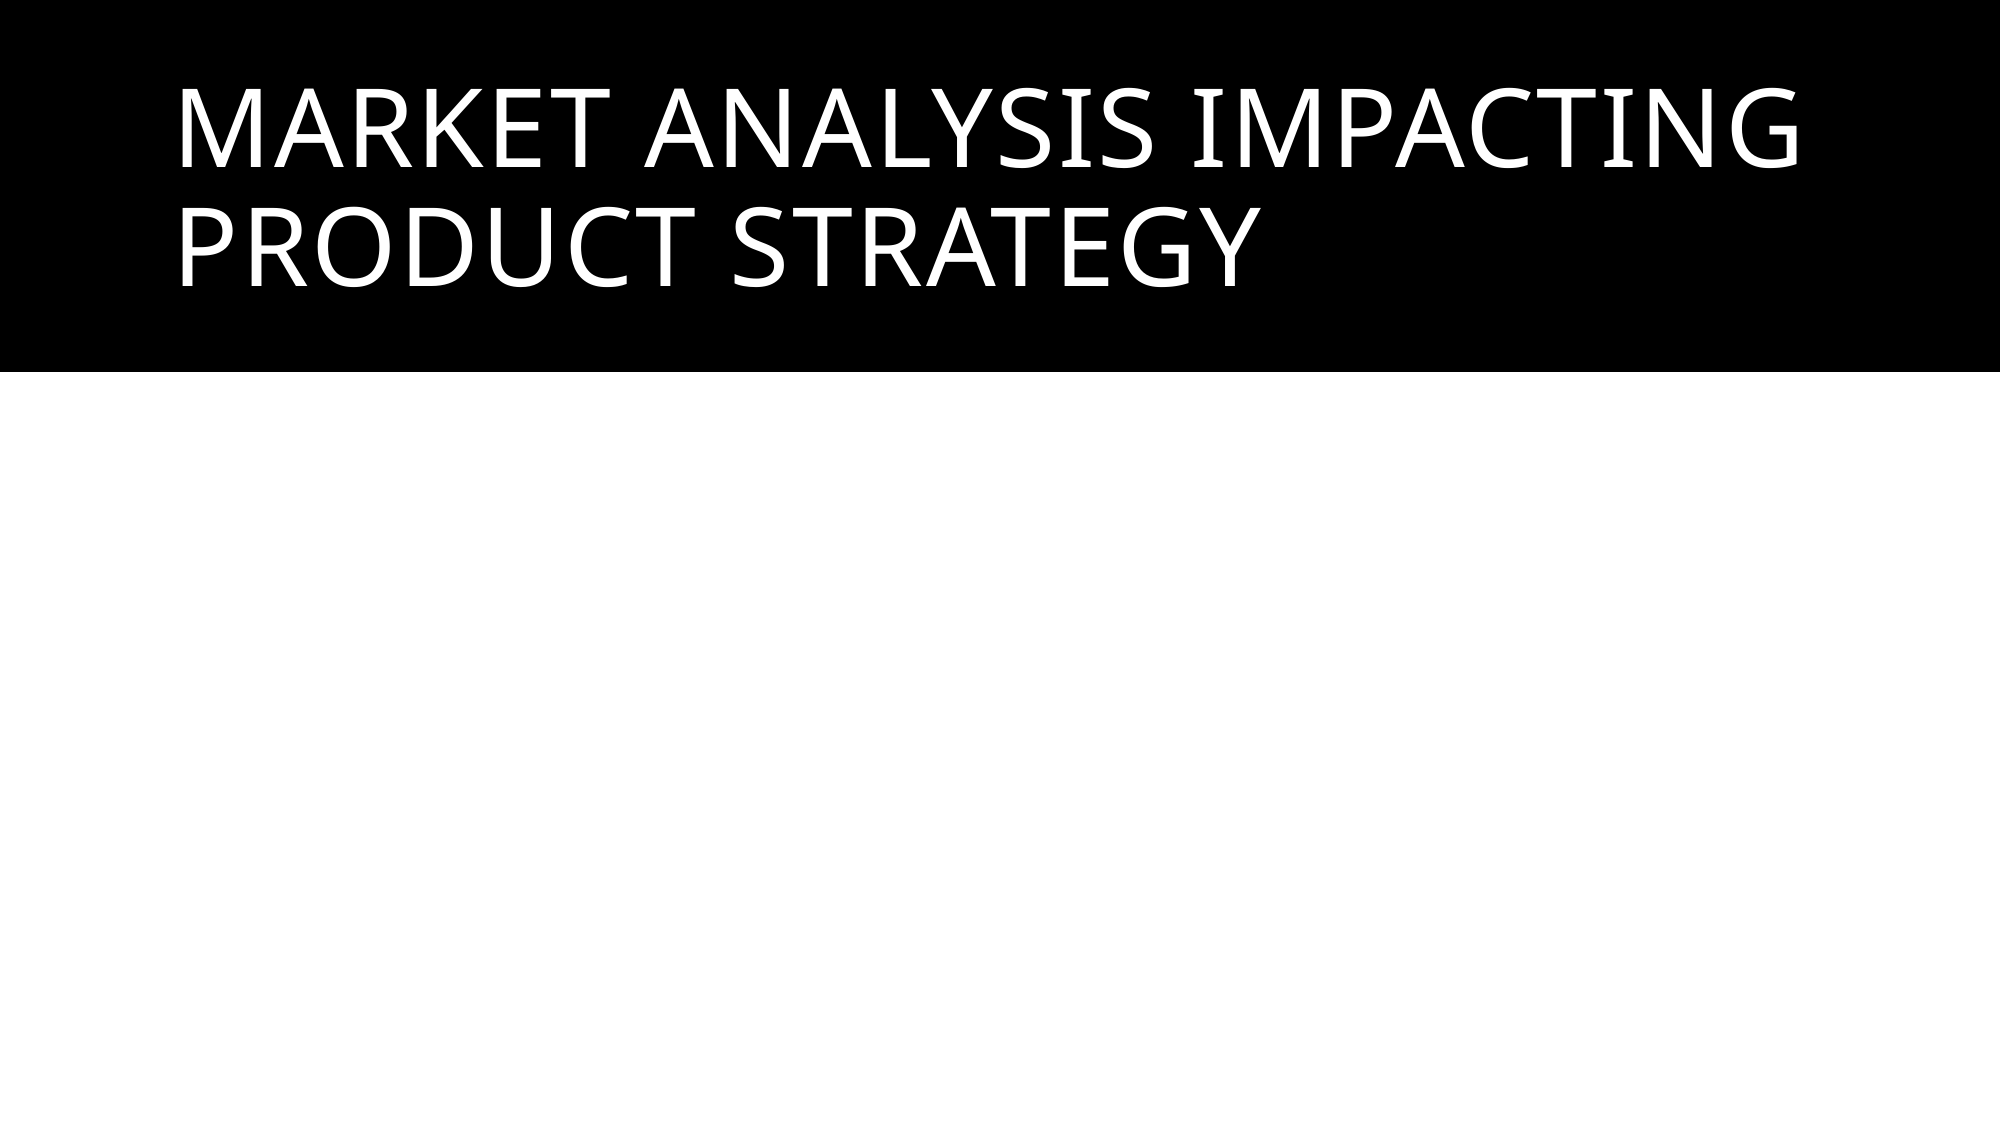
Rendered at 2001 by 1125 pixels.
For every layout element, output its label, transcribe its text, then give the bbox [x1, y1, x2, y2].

title Market analysis impacting product strategy [157, 52, 1842, 332]
